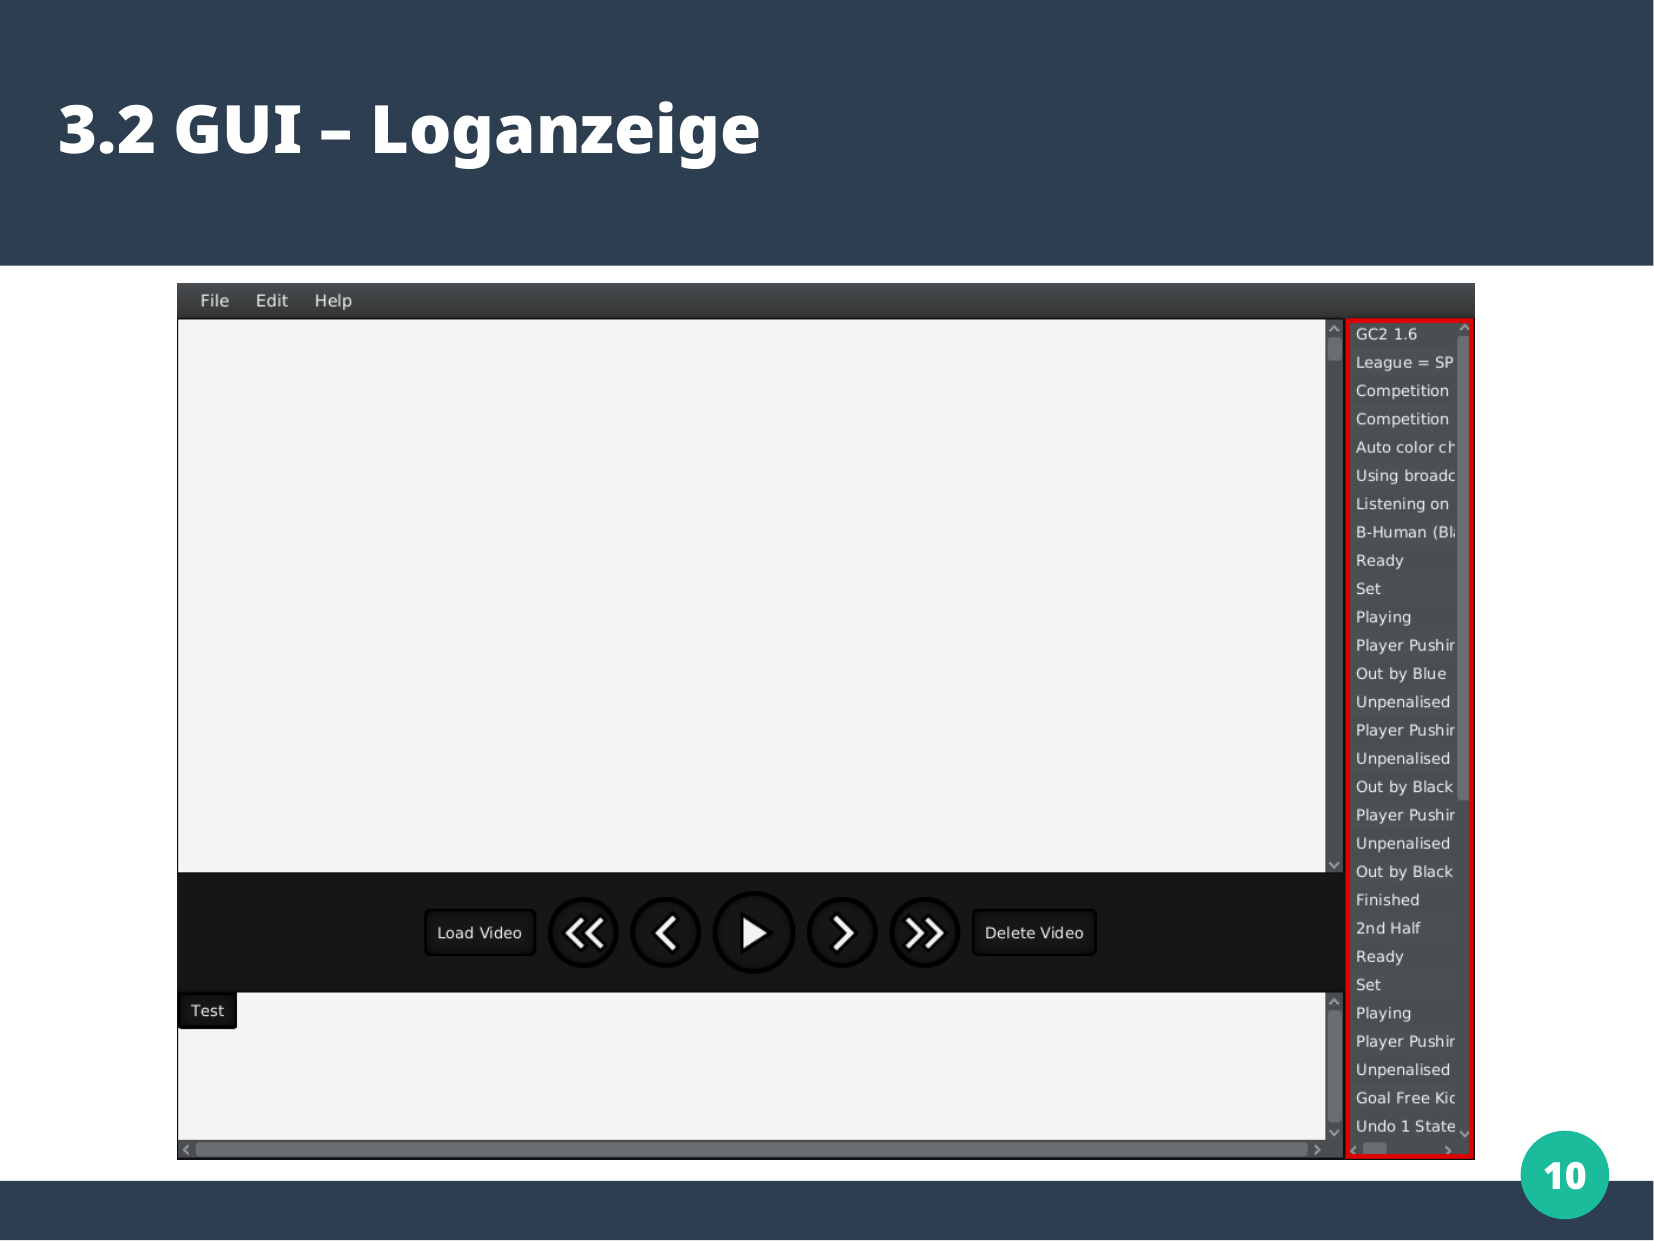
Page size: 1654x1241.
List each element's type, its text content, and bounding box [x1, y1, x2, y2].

picture [177, 283, 1475, 1160]
title 3.2 GUI – Loganzeige [58, 49, 1595, 207]
